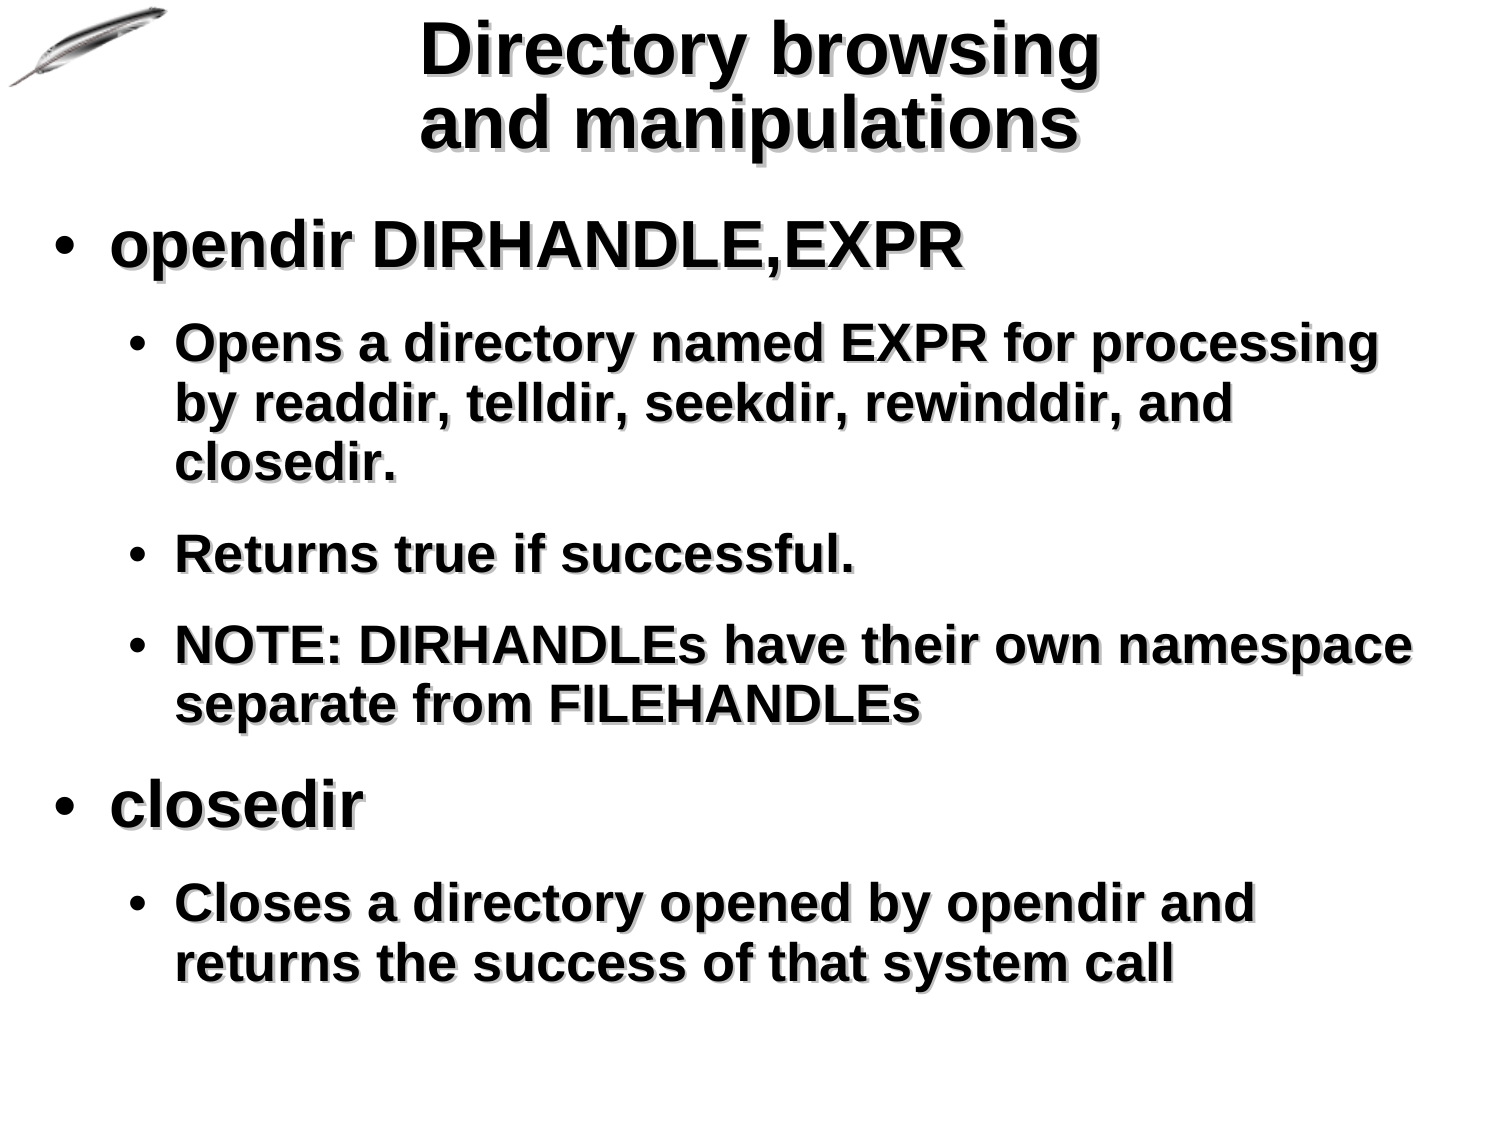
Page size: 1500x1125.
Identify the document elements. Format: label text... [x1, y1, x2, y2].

title Directory browsing and manipulations [419, 0, 1459, 179]
list opendir DIRHANDLE,EXPR Opens a directory named EXPR for processing by readdir, telldir, seekdir, rewinddir, and closedir. Returns true if successful. NOTE: DIRHANDLEs have their own namespace separate from FILEHANDLEs closedir Closes a directory opened by opendir and returns the success of that system call [53, 207, 1447, 1084]
picture [5, 5, 173, 89]
